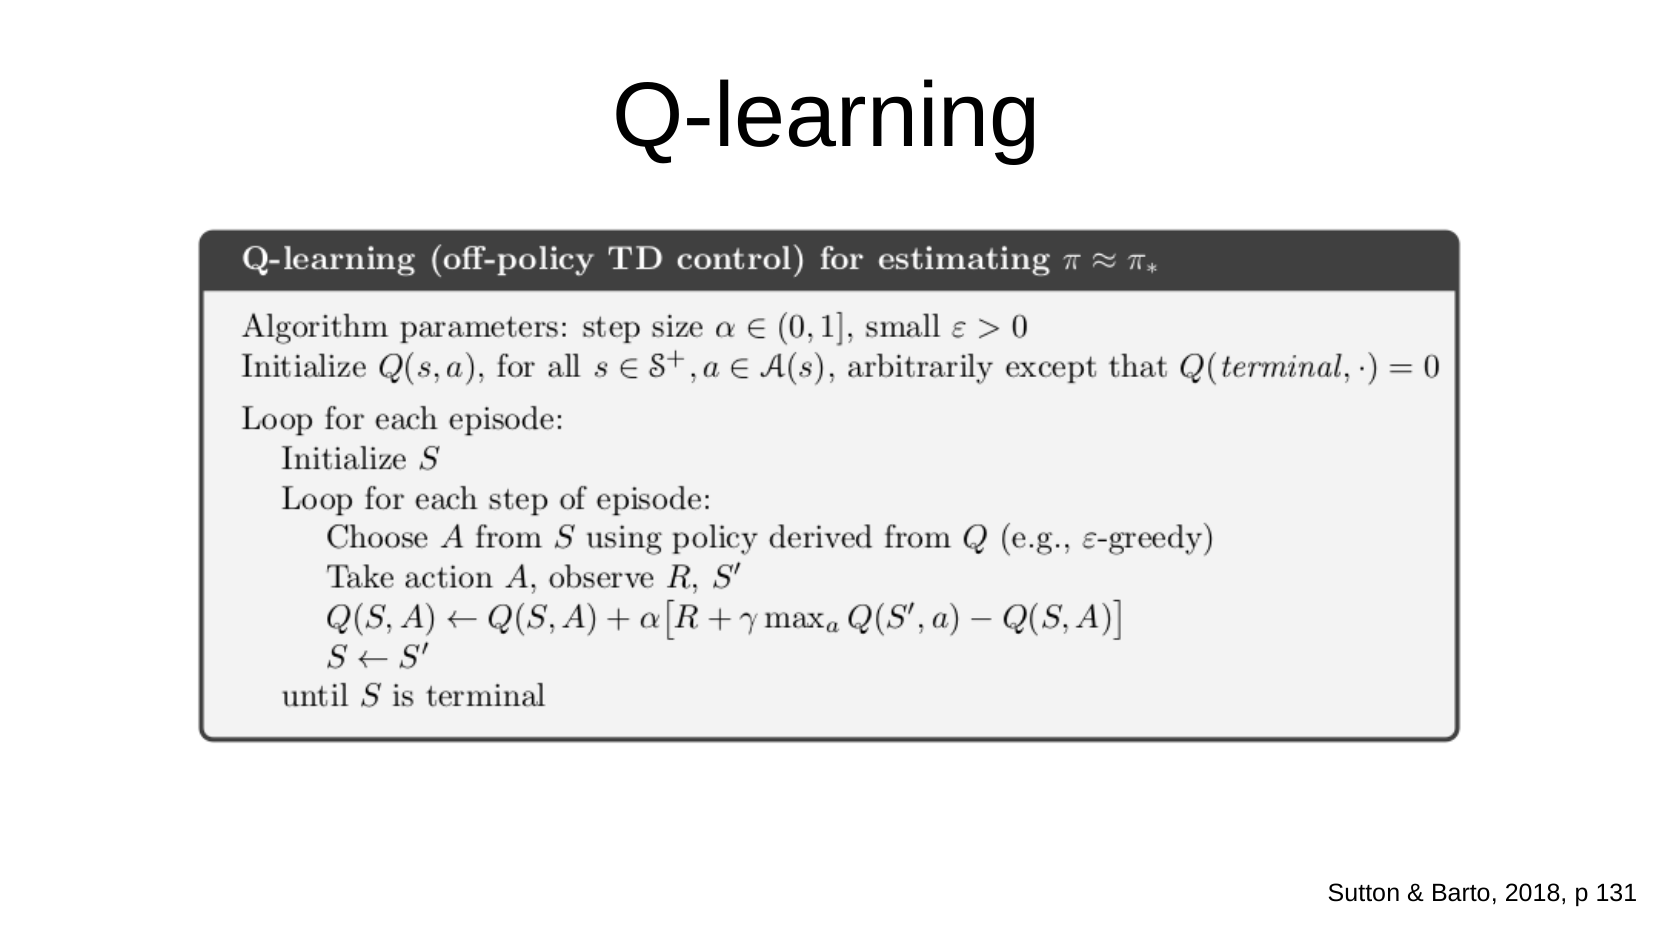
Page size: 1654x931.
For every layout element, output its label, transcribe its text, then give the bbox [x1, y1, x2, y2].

picture [180, 217, 1473, 758]
title Sutton & Barto, 2018, p 131 [1305, 870, 1639, 916]
title Q-learning [82, 37, 1571, 193]
